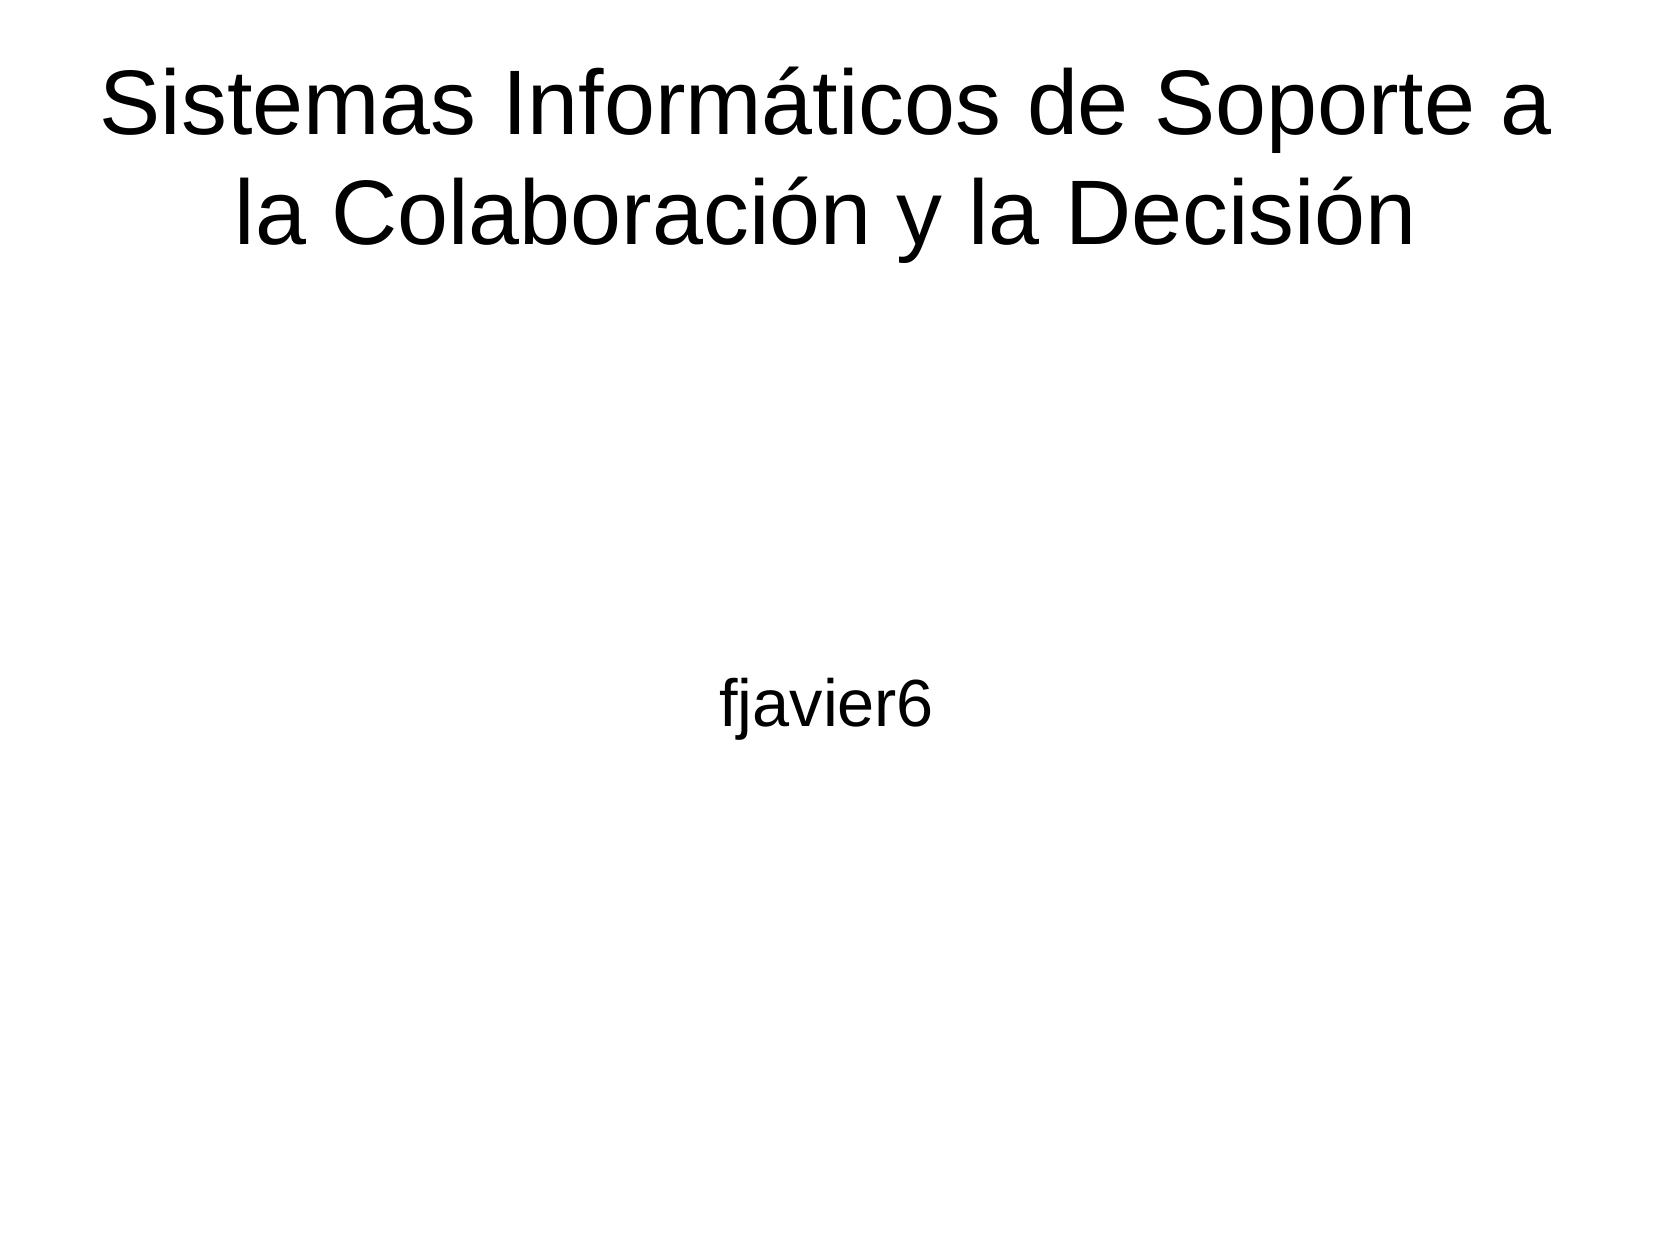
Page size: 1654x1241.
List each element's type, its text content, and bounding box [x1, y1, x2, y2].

subtitle fjavier6 [82, 659, 1571, 740]
title Sistemas Informáticos de Soporte a la Colaboración y la Decisión [82, 49, 1571, 257]
